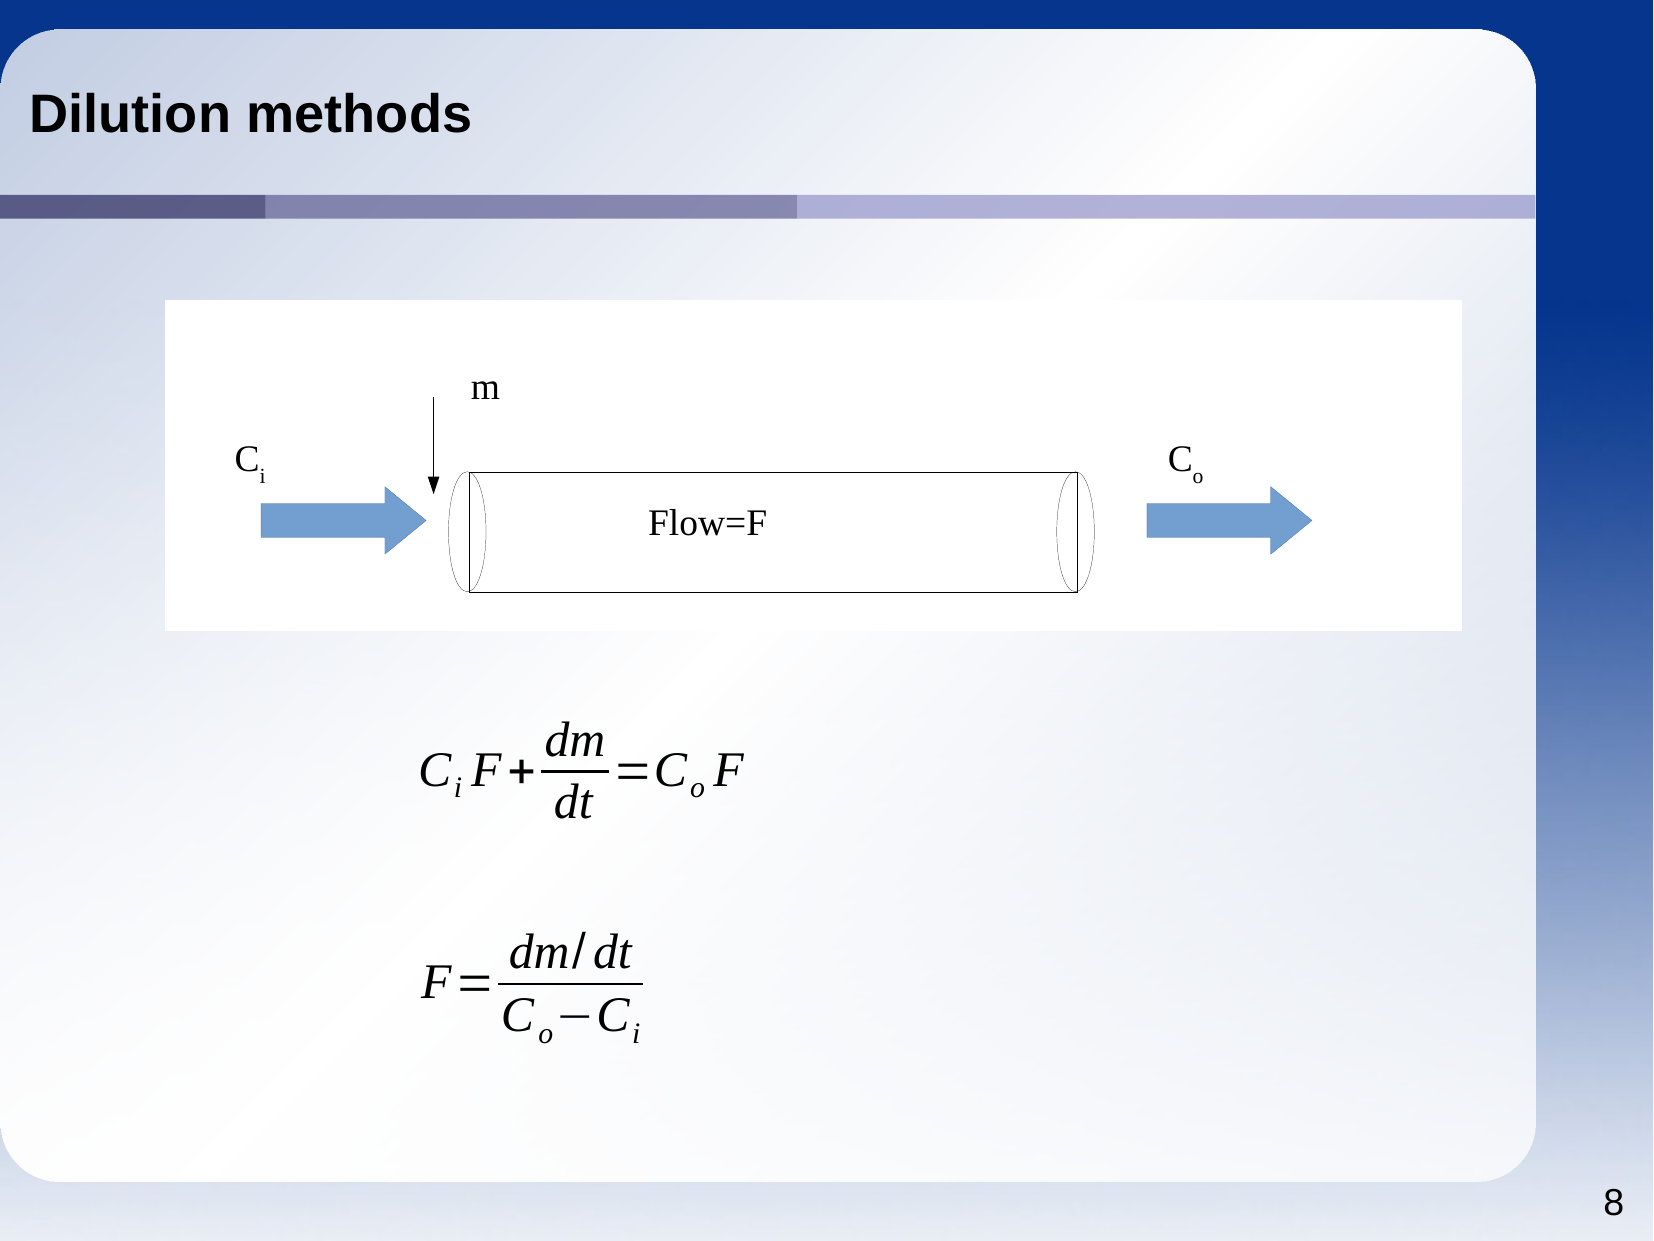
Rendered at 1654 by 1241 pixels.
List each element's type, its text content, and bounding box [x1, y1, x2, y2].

picture [0, 0, 1654, 1241]
chart [411, 712, 754, 831]
chart [411, 924, 652, 1050]
chart [164, 300, 1462, 632]
title Dilution methods [29, 49, 1506, 178]
